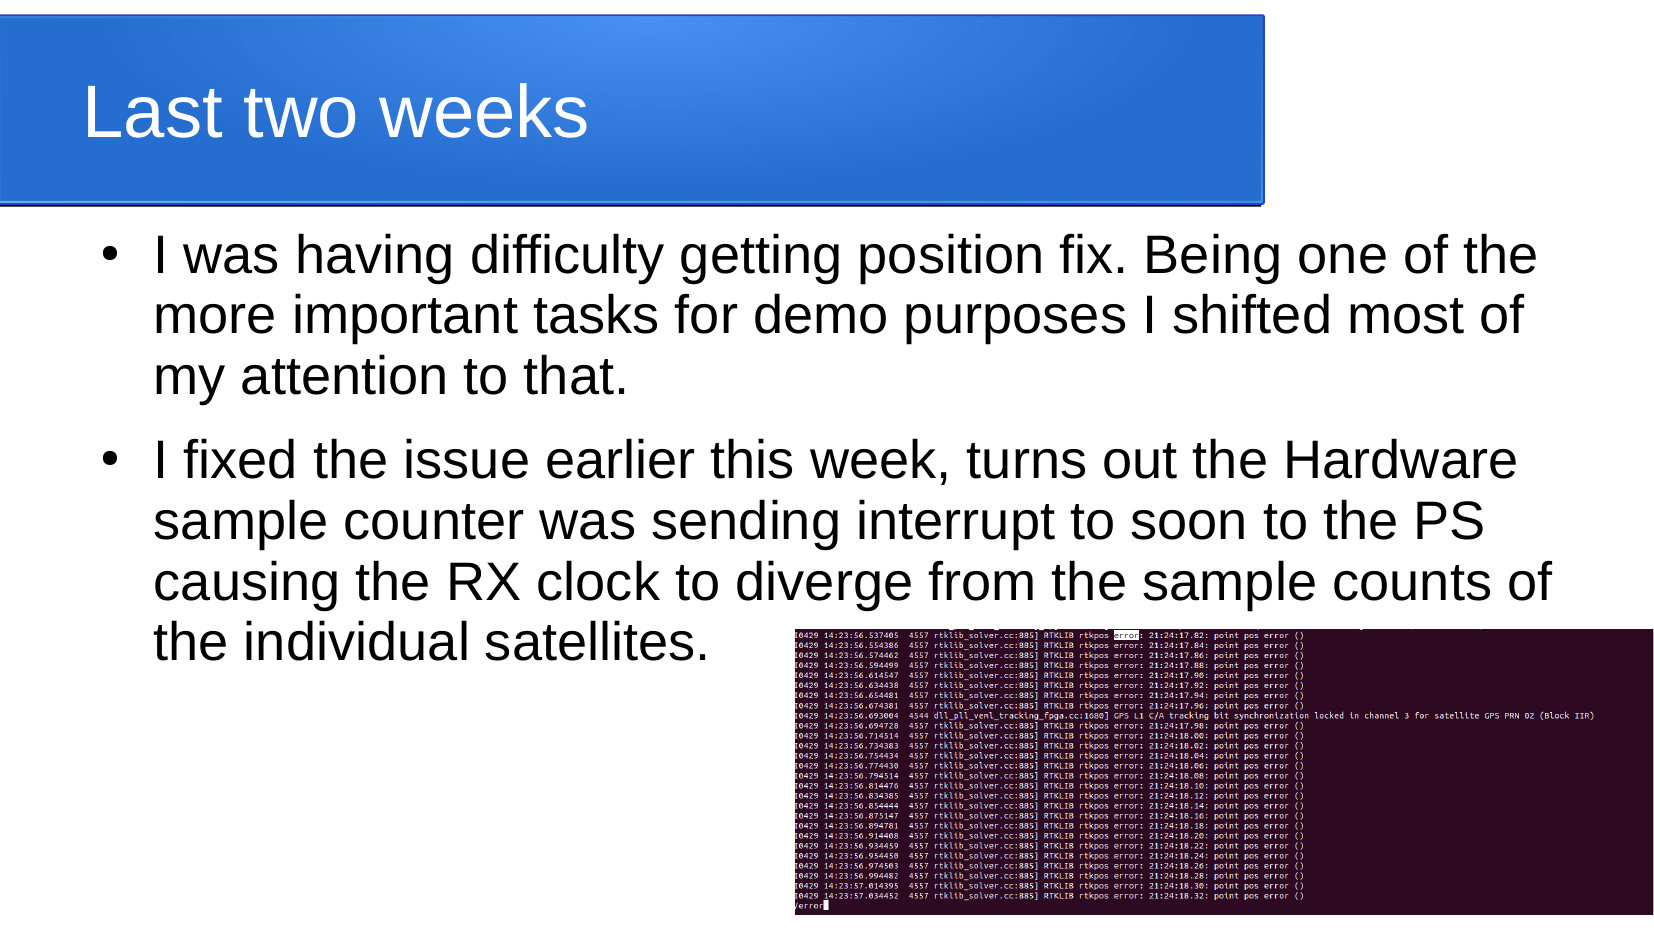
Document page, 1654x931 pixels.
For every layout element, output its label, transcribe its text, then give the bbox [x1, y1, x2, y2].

title Last two weeks [82, 35, 1235, 189]
picture [795, 629, 1654, 916]
list I was having difficulty getting position fix. Being one of the more important tasks for demo purposes I shifted most of my attention to that. I fixed the issue earlier this week, turns out the Hardware sample counter was sending interrupt to soon to the PS causing the RX clock to diverge from the sample counts of the individual satellites. [82, 224, 1571, 764]
